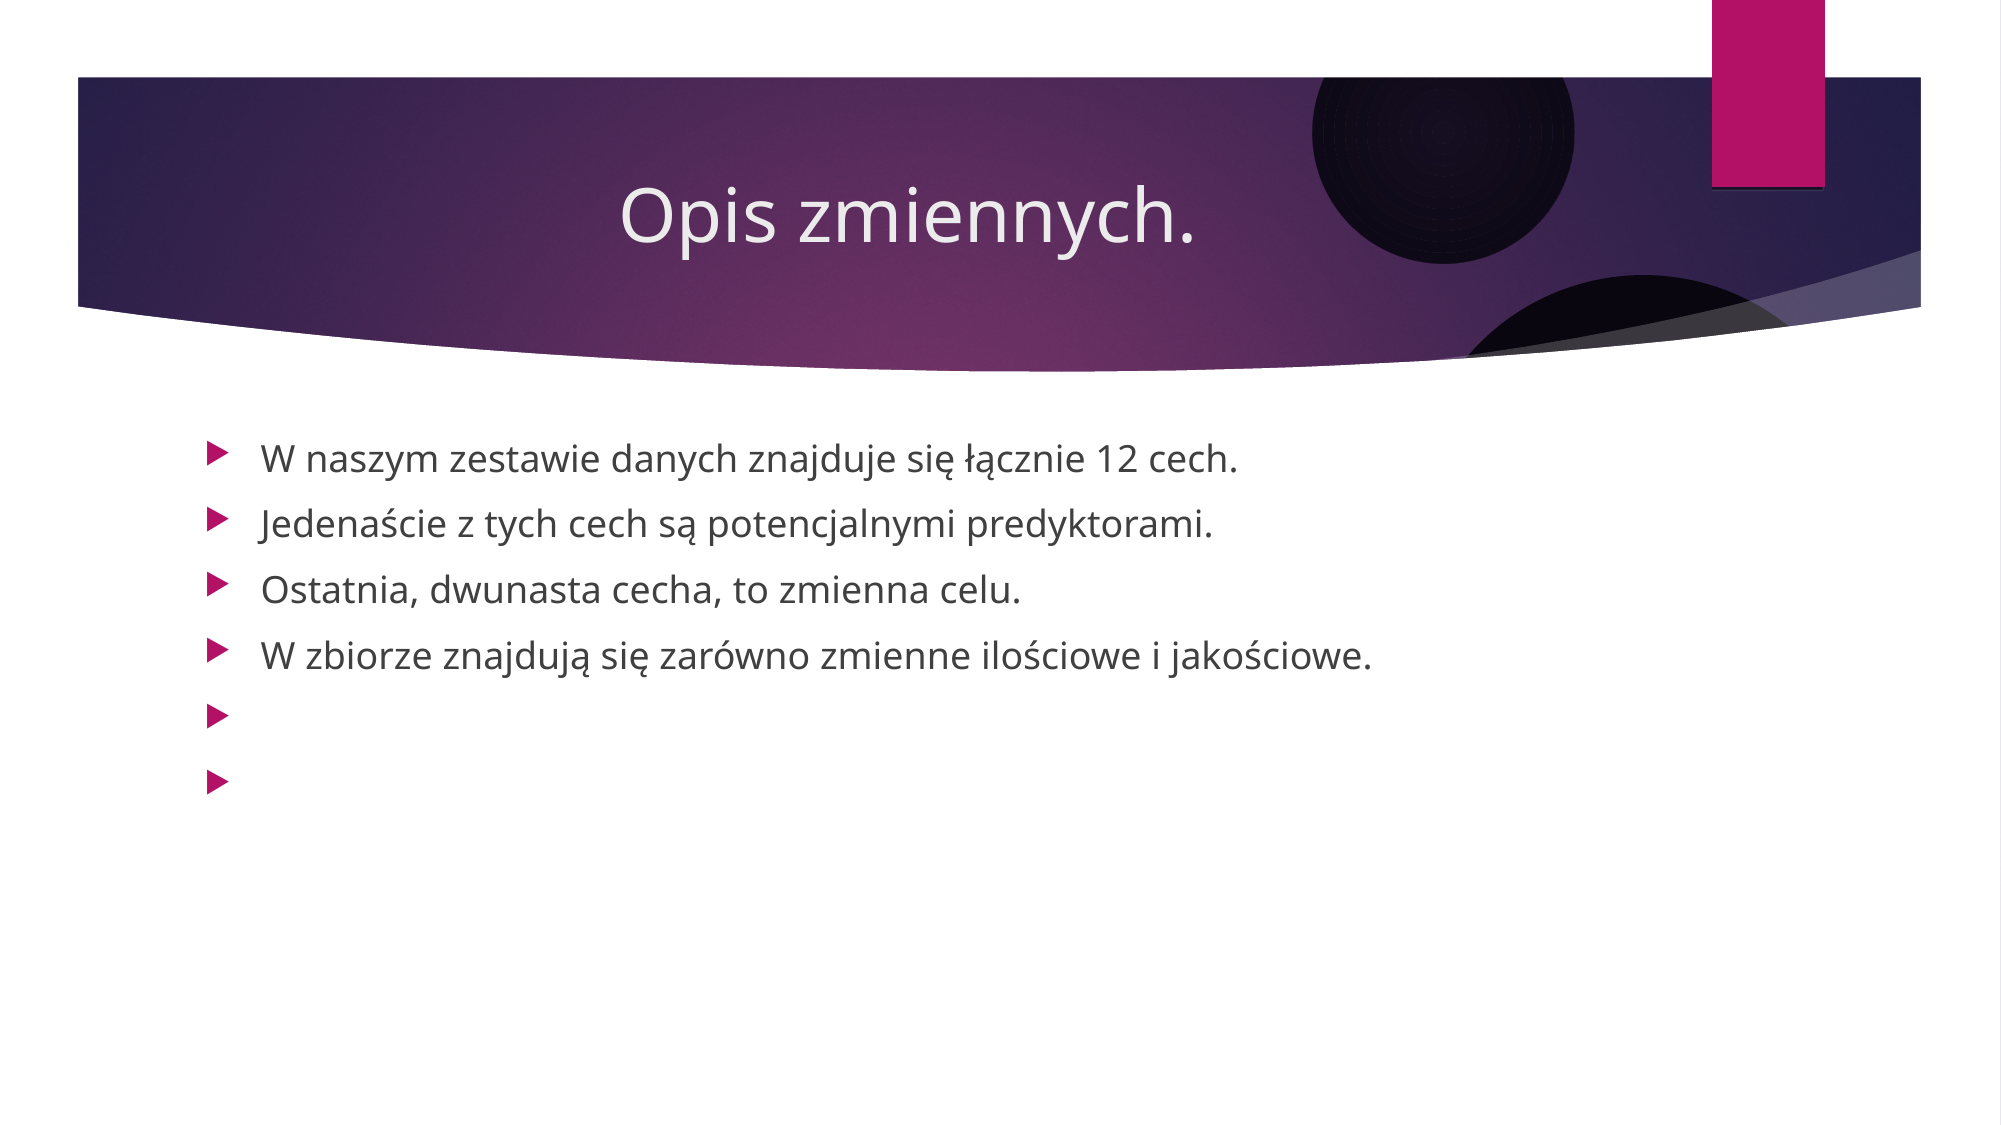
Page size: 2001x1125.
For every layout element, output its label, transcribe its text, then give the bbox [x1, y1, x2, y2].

title Opis zmiennych. [189, 159, 1627, 276]
list W naszym zestawie danych znajduje się łącznie 12 cech. Jedenaście z tych cech są potencjalnymi predyktorami. Ostatnia, dwunasta cecha, to zmienna celu. W zbiorze znajdują się zarówno zmienne ilościowe i jakościowe. [189, 427, 1638, 988]
